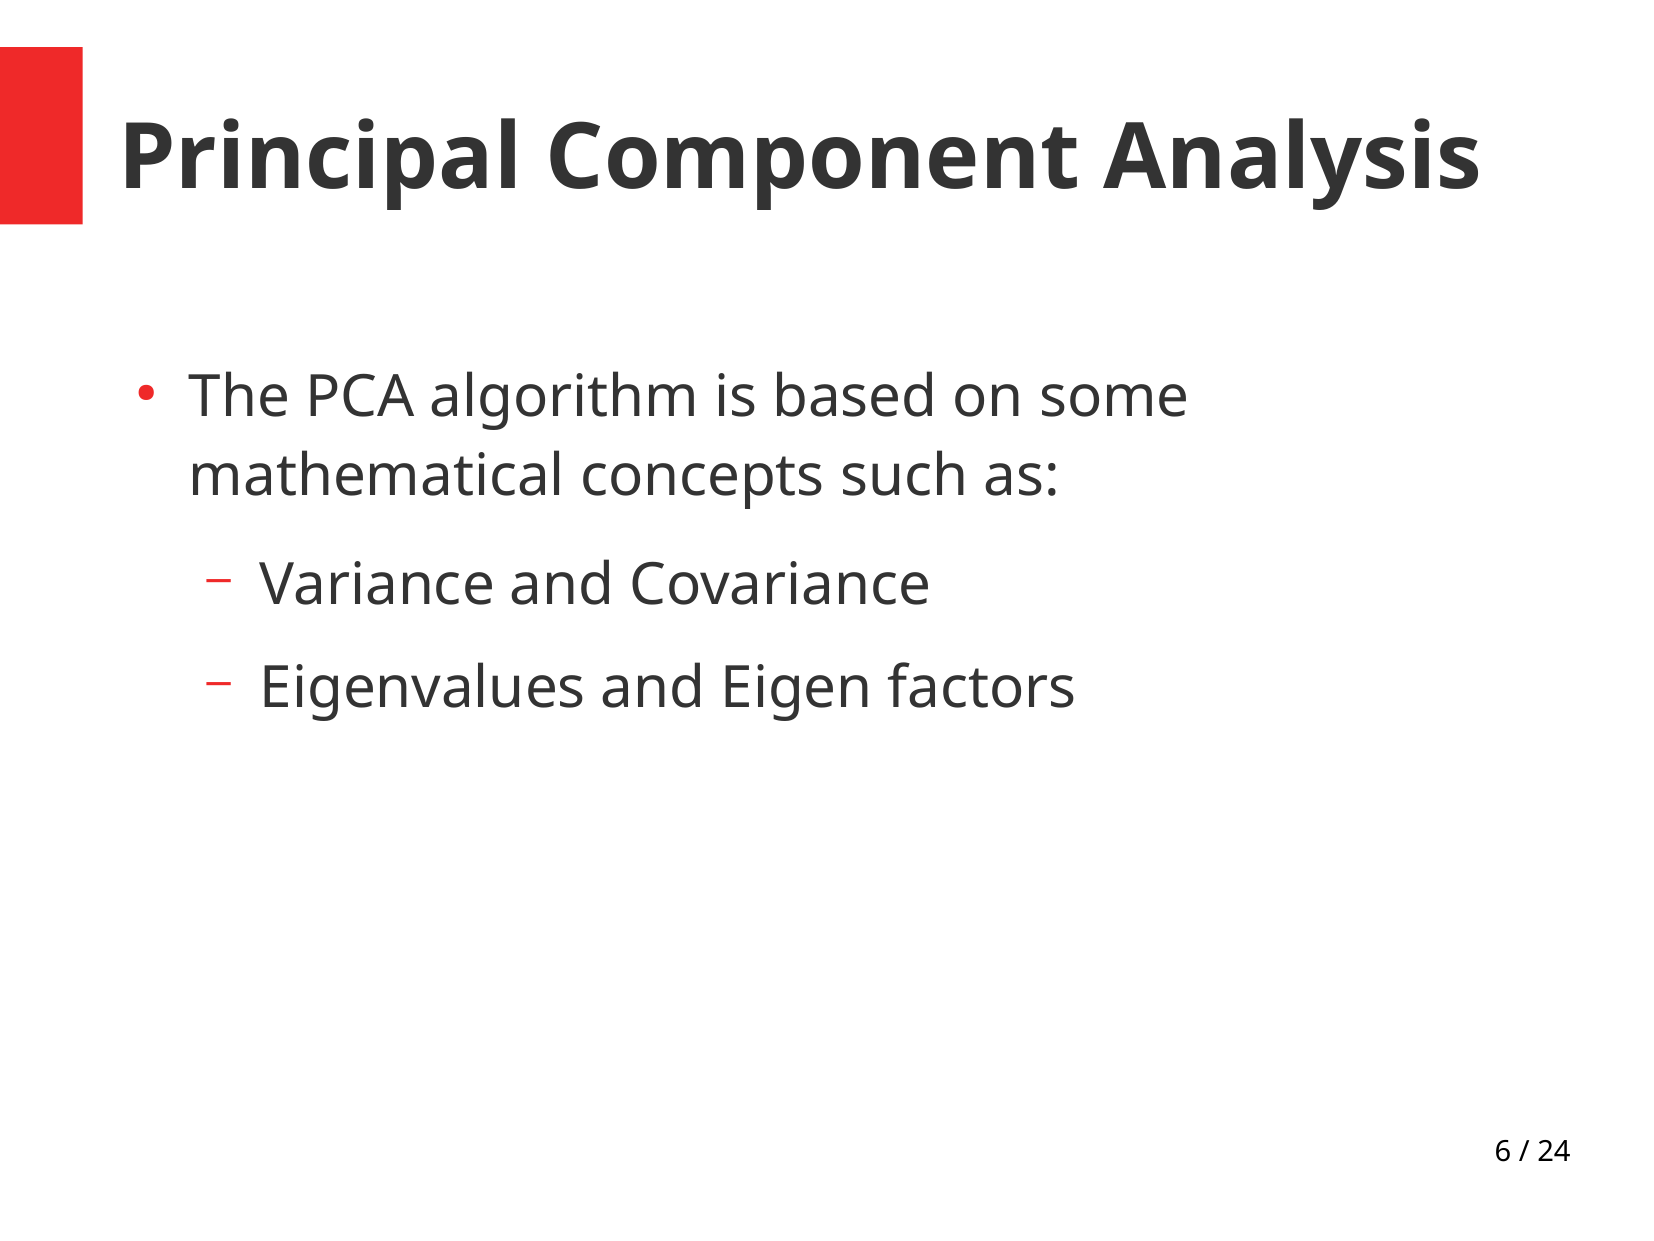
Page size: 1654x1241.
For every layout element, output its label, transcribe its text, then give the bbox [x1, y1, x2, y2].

title Principal Component Analysis [118, 49, 1571, 257]
list The PCA algorithm is based on some mathematical concepts such as: Variance and Covariance Eigenvalues and Eigen factors [118, 354, 1536, 1074]
